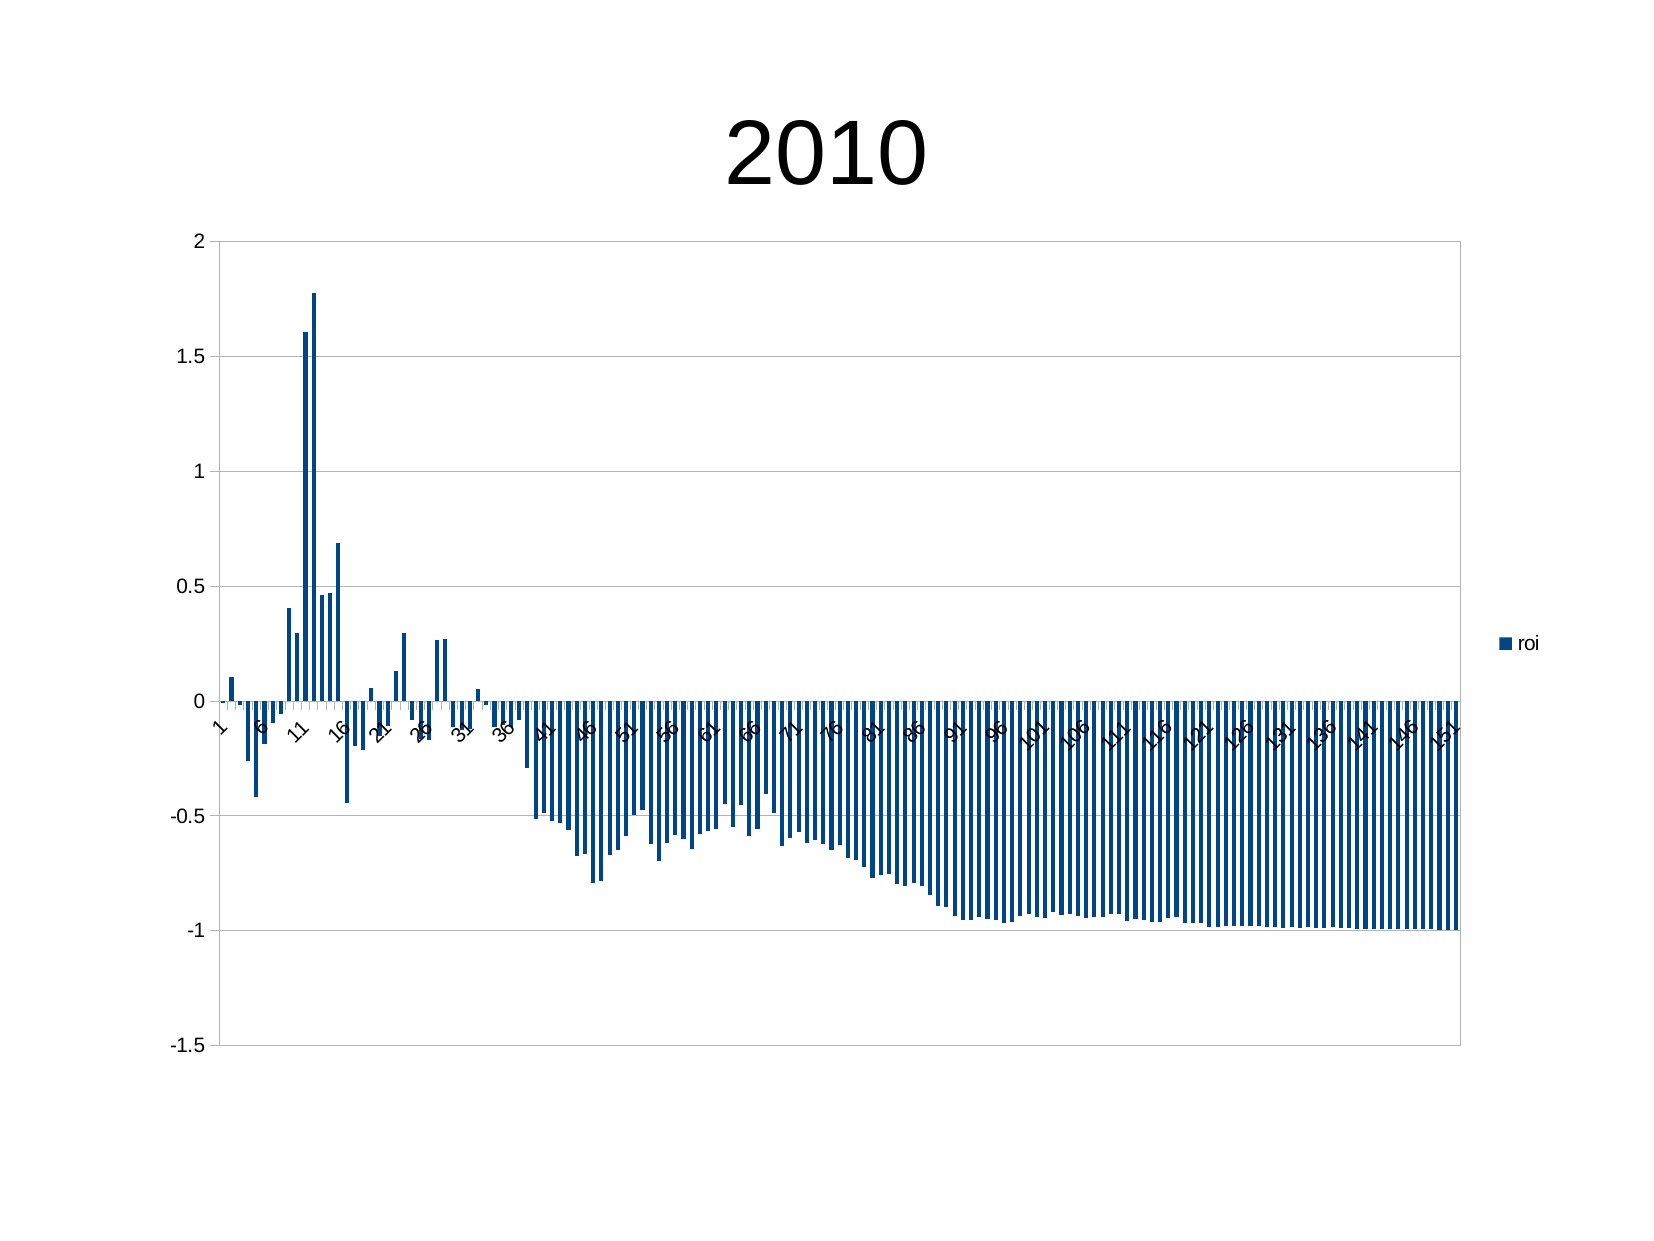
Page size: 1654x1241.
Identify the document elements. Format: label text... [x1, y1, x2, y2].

title 2010 [82, 49, 1571, 257]
chart [141, 212, 1560, 1075]
